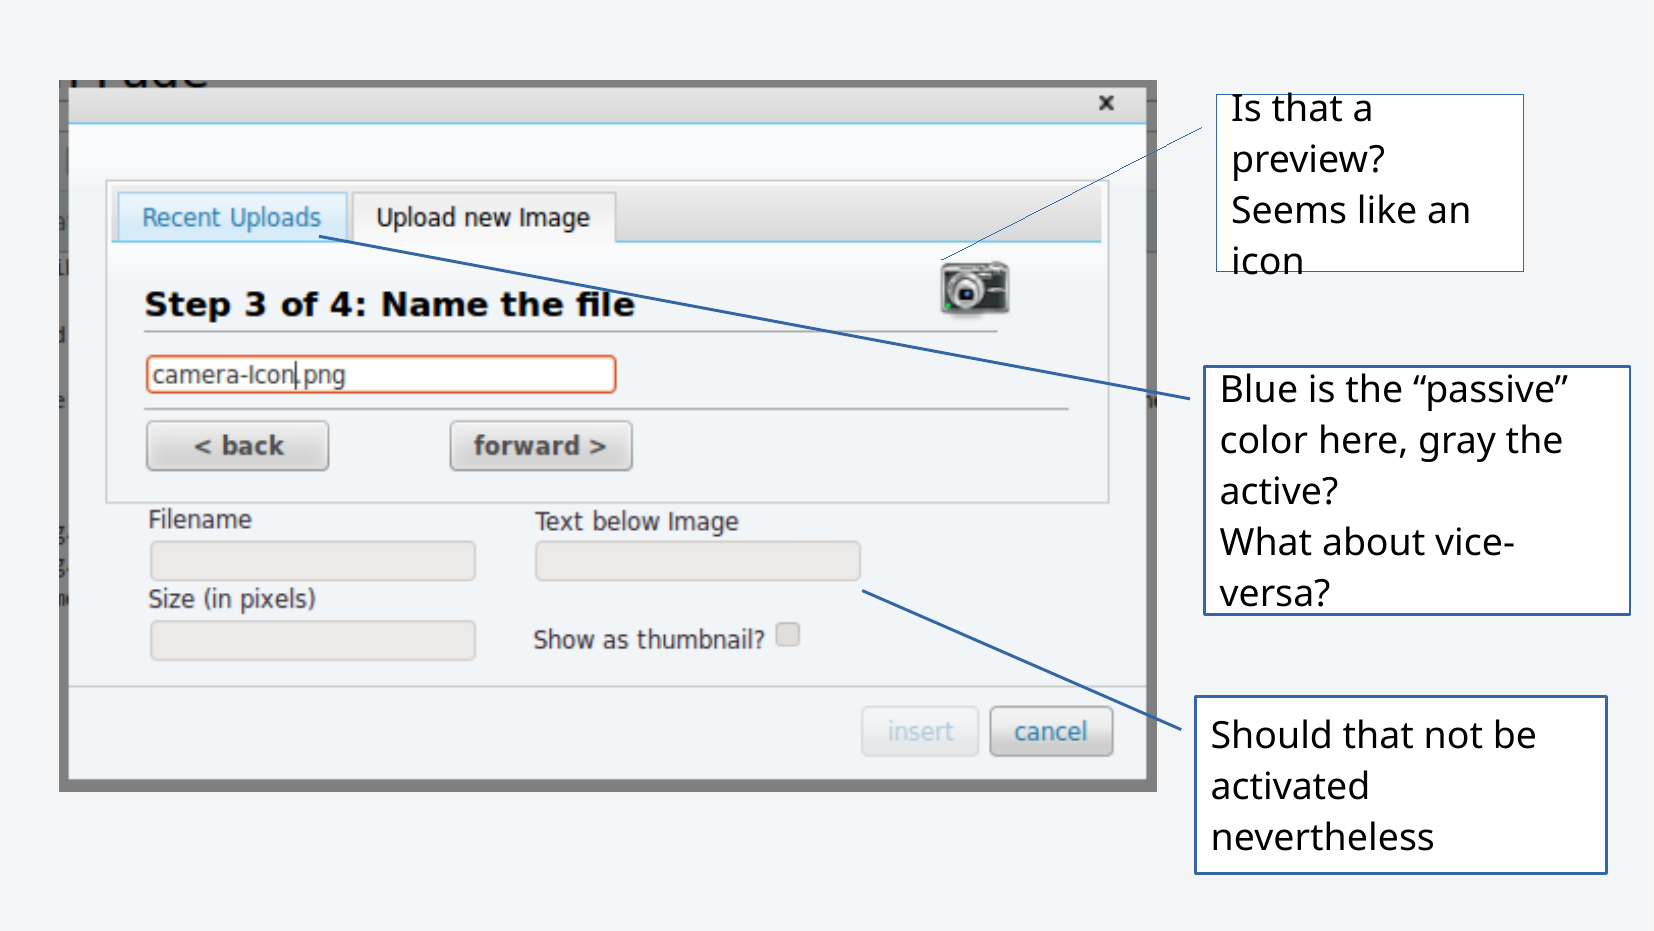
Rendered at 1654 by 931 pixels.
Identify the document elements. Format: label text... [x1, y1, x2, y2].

text_box Should that not be activated nevertheless [1196, 697, 1606, 874]
text_box Is that a preview? Seems like an icon [1216, 94, 1524, 272]
picture [59, 80, 1157, 792]
text_box Blue is the “passive” color here, gray the active? What about vice-versa? [1205, 366, 1630, 614]
